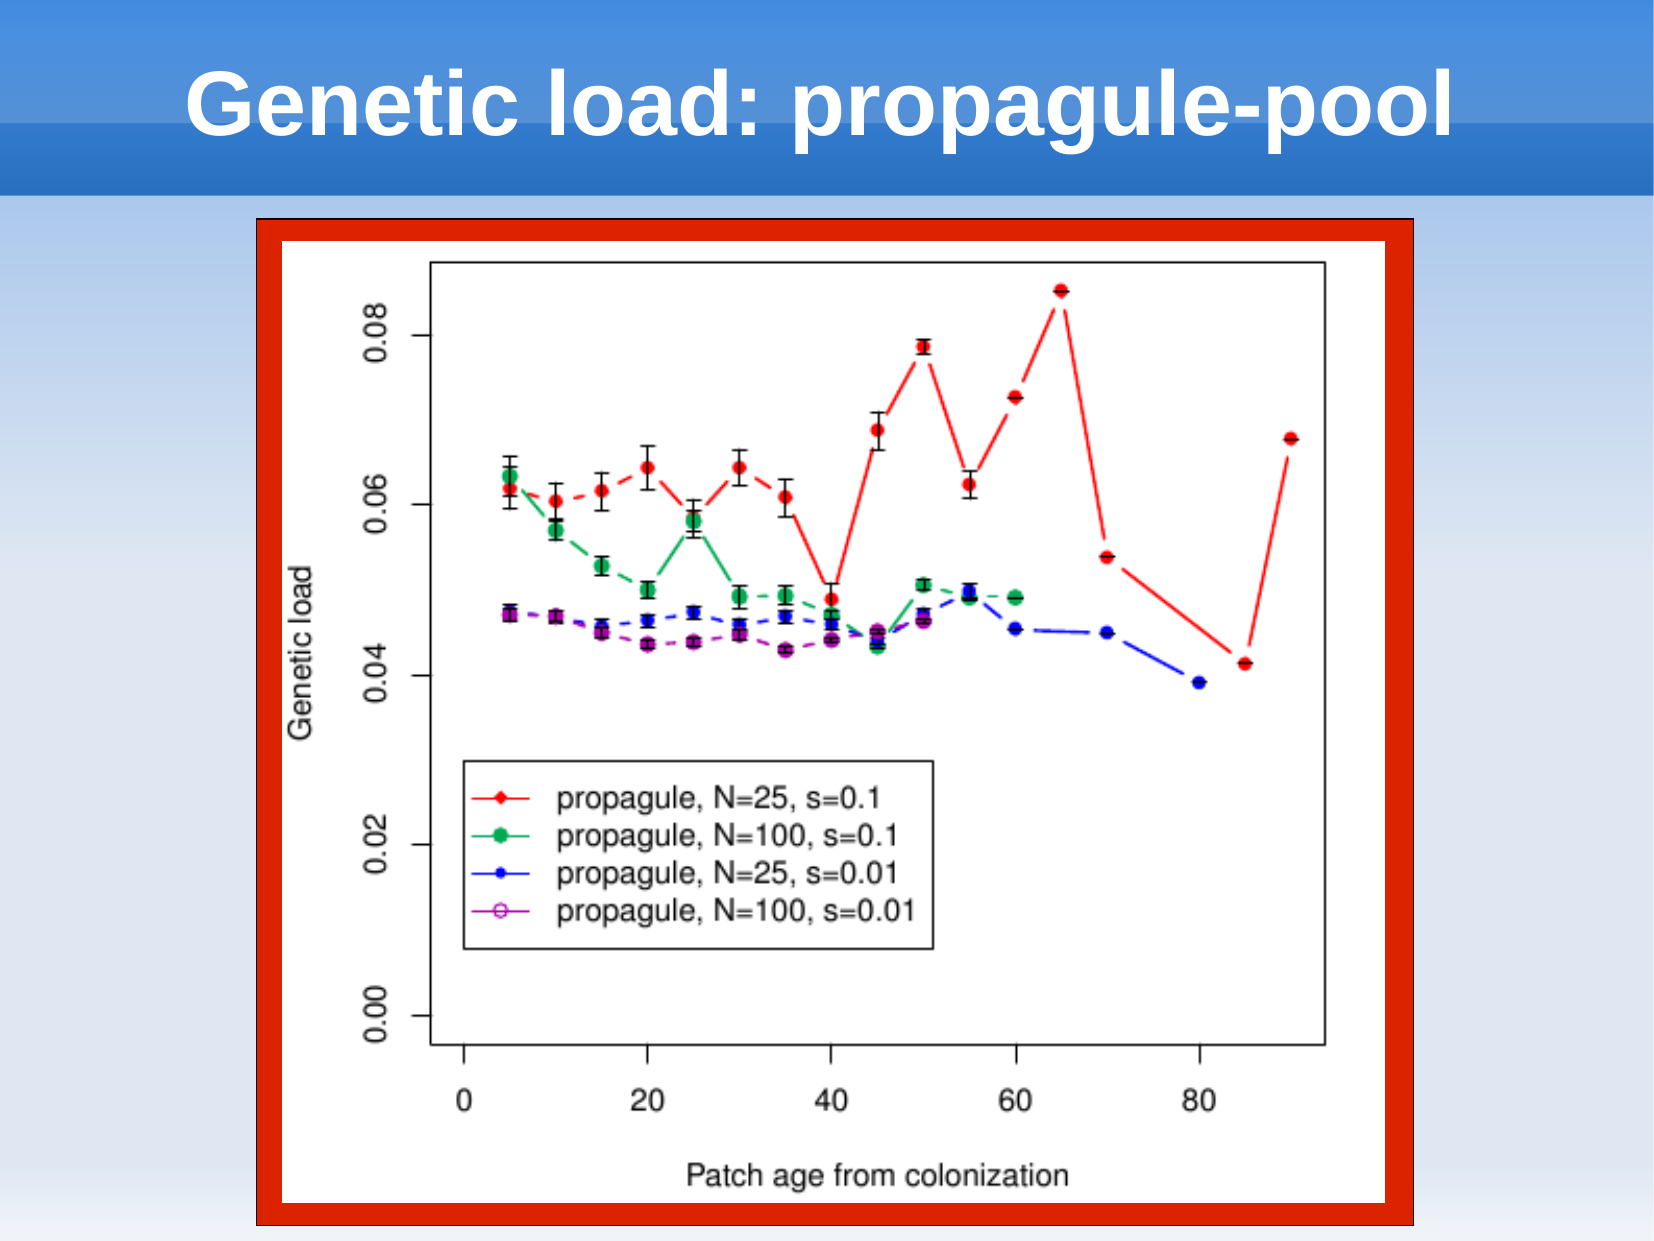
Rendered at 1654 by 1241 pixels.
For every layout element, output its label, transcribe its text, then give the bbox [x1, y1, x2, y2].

picture [0, 0, 1654, 1241]
text_box [256, 219, 1414, 1226]
title Genetic load: propagule-pool [76, 0, 1565, 208]
